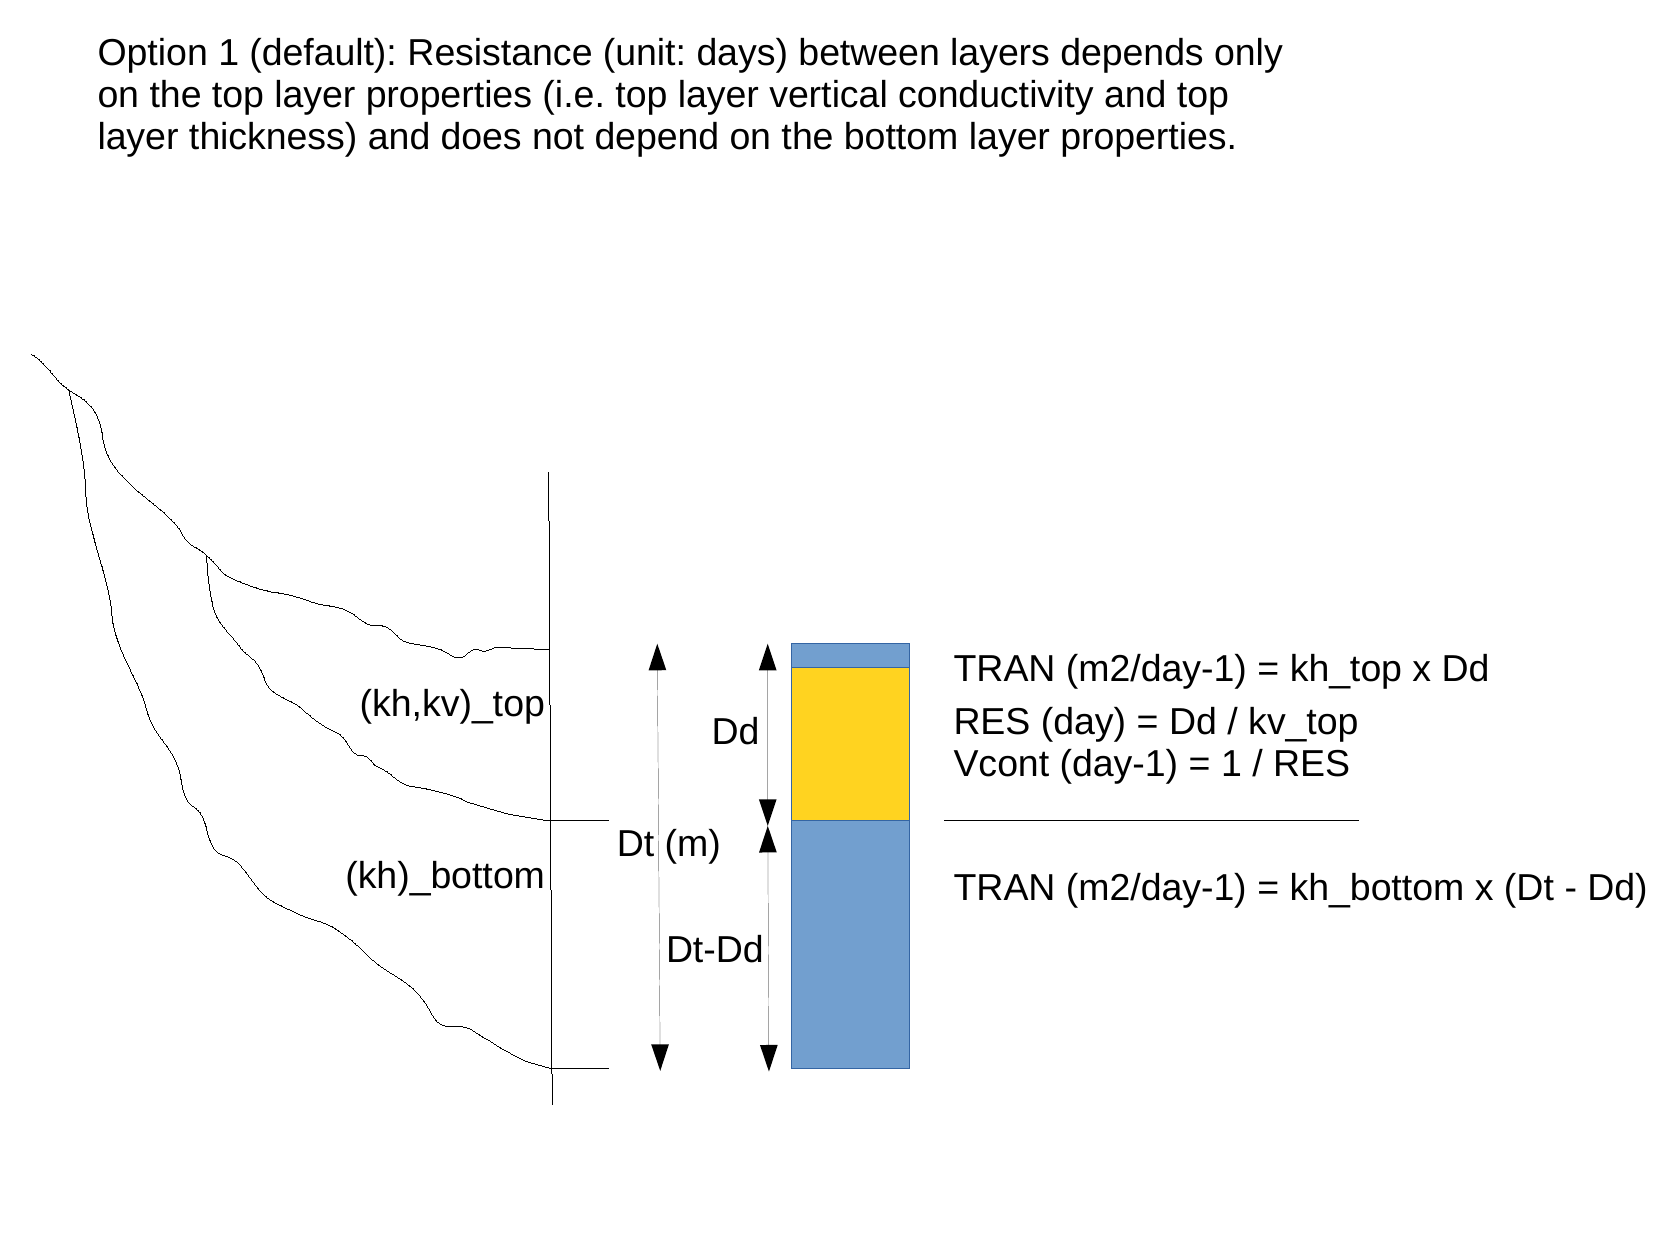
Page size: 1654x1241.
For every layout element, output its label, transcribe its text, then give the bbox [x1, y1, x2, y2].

text_box (kh)_bottom [330, 846, 578, 916]
text_box TRAN (m2/day-1) = kh_bottom x (Dt - Dd) [938, 858, 1654, 916]
text_box Dt (m) [602, 814, 745, 872]
text_box Vcont (day-1) = 1 / RES [938, 734, 1495, 792]
text_box Dd [696, 702, 804, 760]
text_box [791, 643, 910, 1069]
text_box TRAN (m2/day-1) = kh_top x Dd [938, 639, 1512, 697]
text_box Dt-Dd [651, 921, 827, 979]
text_box Option 1 (default): Resistance (unit: days) between layers depends only on the top layer properties (i.e. top layer vertical conductivity and top layer thickness) and does not depend on the bottom layer properties. [82, 23, 1323, 166]
text_box (kh,kv)_top [344, 675, 562, 745]
text_box RES (day) = Dd / kv_top [938, 693, 1495, 734]
